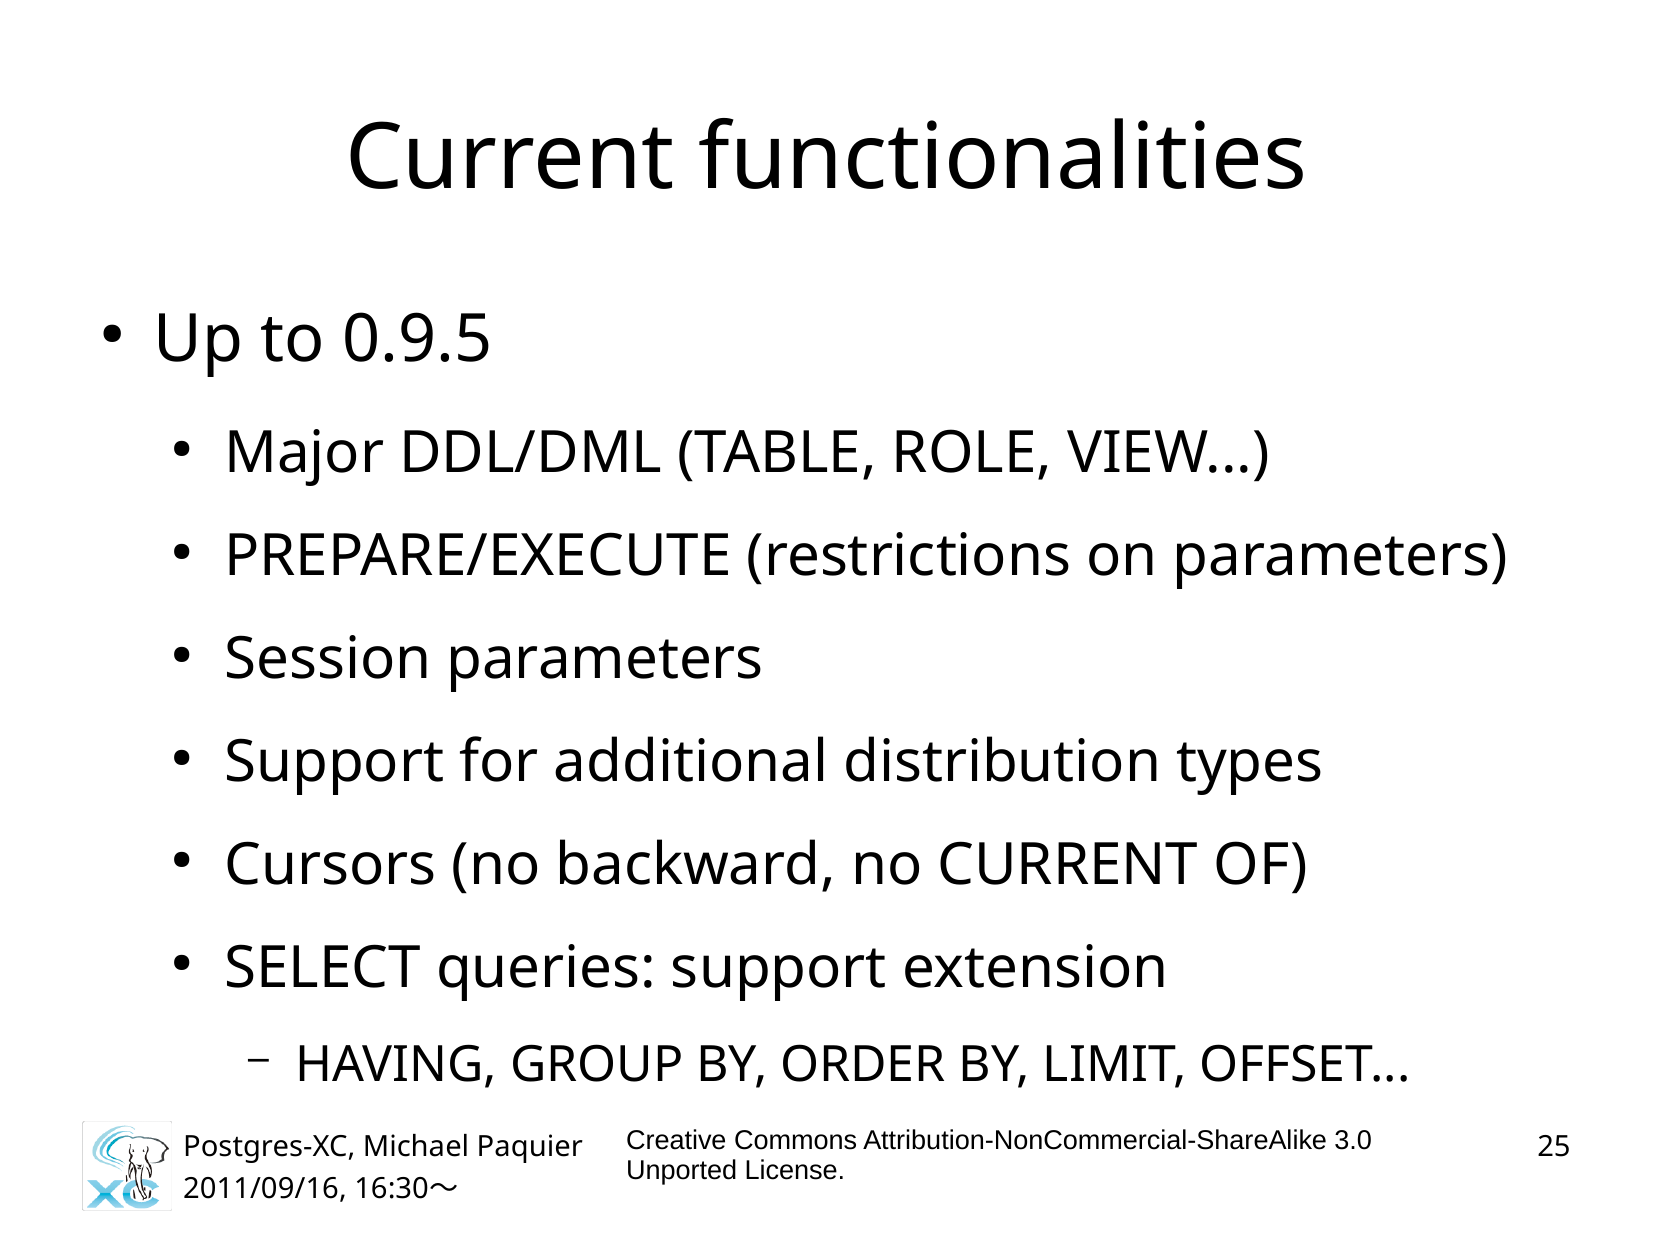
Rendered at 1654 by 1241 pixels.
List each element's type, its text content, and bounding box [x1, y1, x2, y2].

picture [82, 1121, 172, 1211]
list Up to 0.9.5 Major DDL/DML (TABLE, ROLE, VIEW...) PREPARE/EXECUTE (restrictions on parameters) Session parameters Support for additional distribution types Cursors (no backward, no CURRENT OF) SELECT queries: support extension HAVING, GROUP BY, ORDER BY, LIMIT, OFFSET... [82, 290, 1571, 1109]
title Current functionalities [82, 56, 1571, 250]
